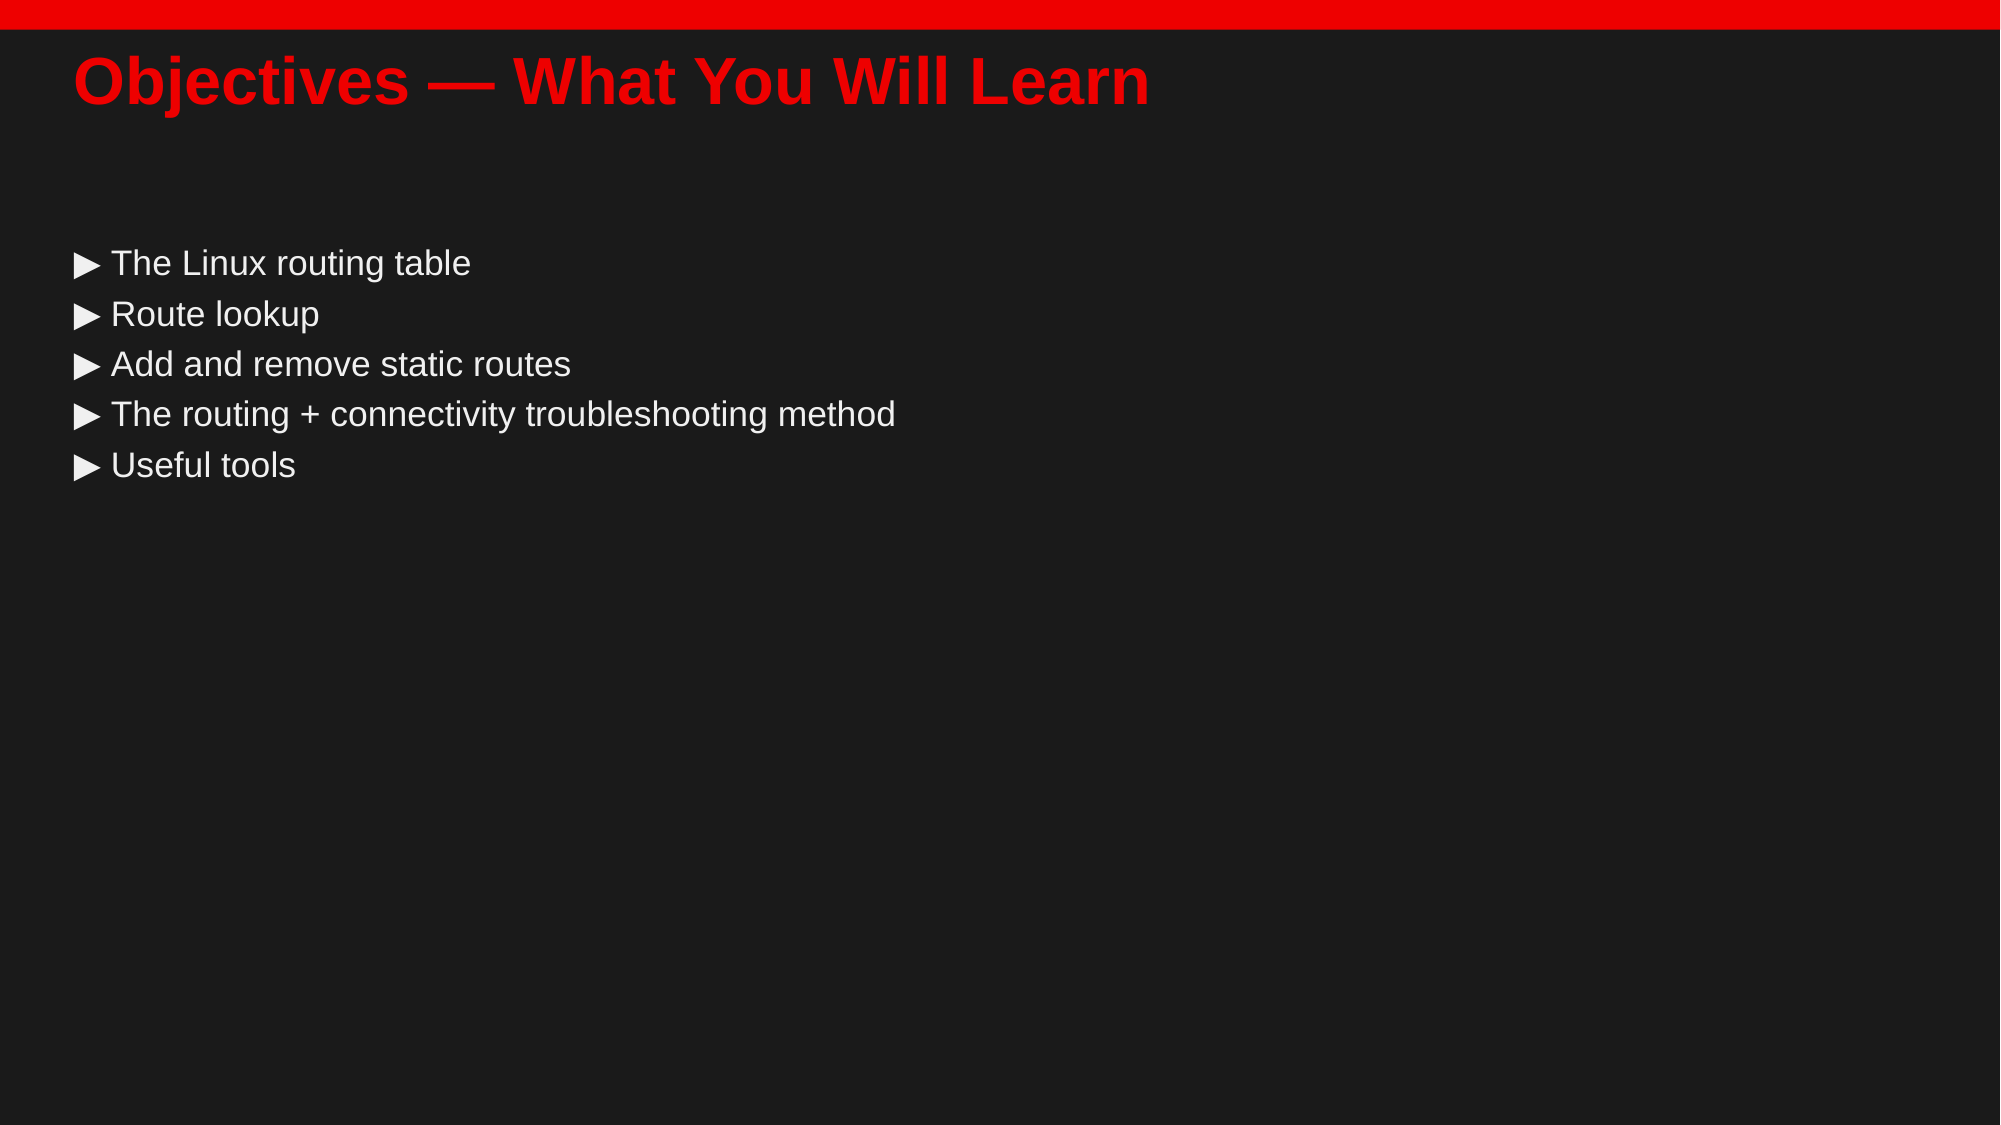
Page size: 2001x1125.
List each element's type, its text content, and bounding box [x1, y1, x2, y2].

text_box ▶ The Linux routing table ▶ Route lookup ▶ Add and remove static routes ▶ The routing + connectivity troubleshooting method ▶ Useful tools [59, 236, 1942, 1037]
text_box Objectives — What You Will Learn [59, 36, 1942, 208]
text_box [0, 0, 2001, 30]
